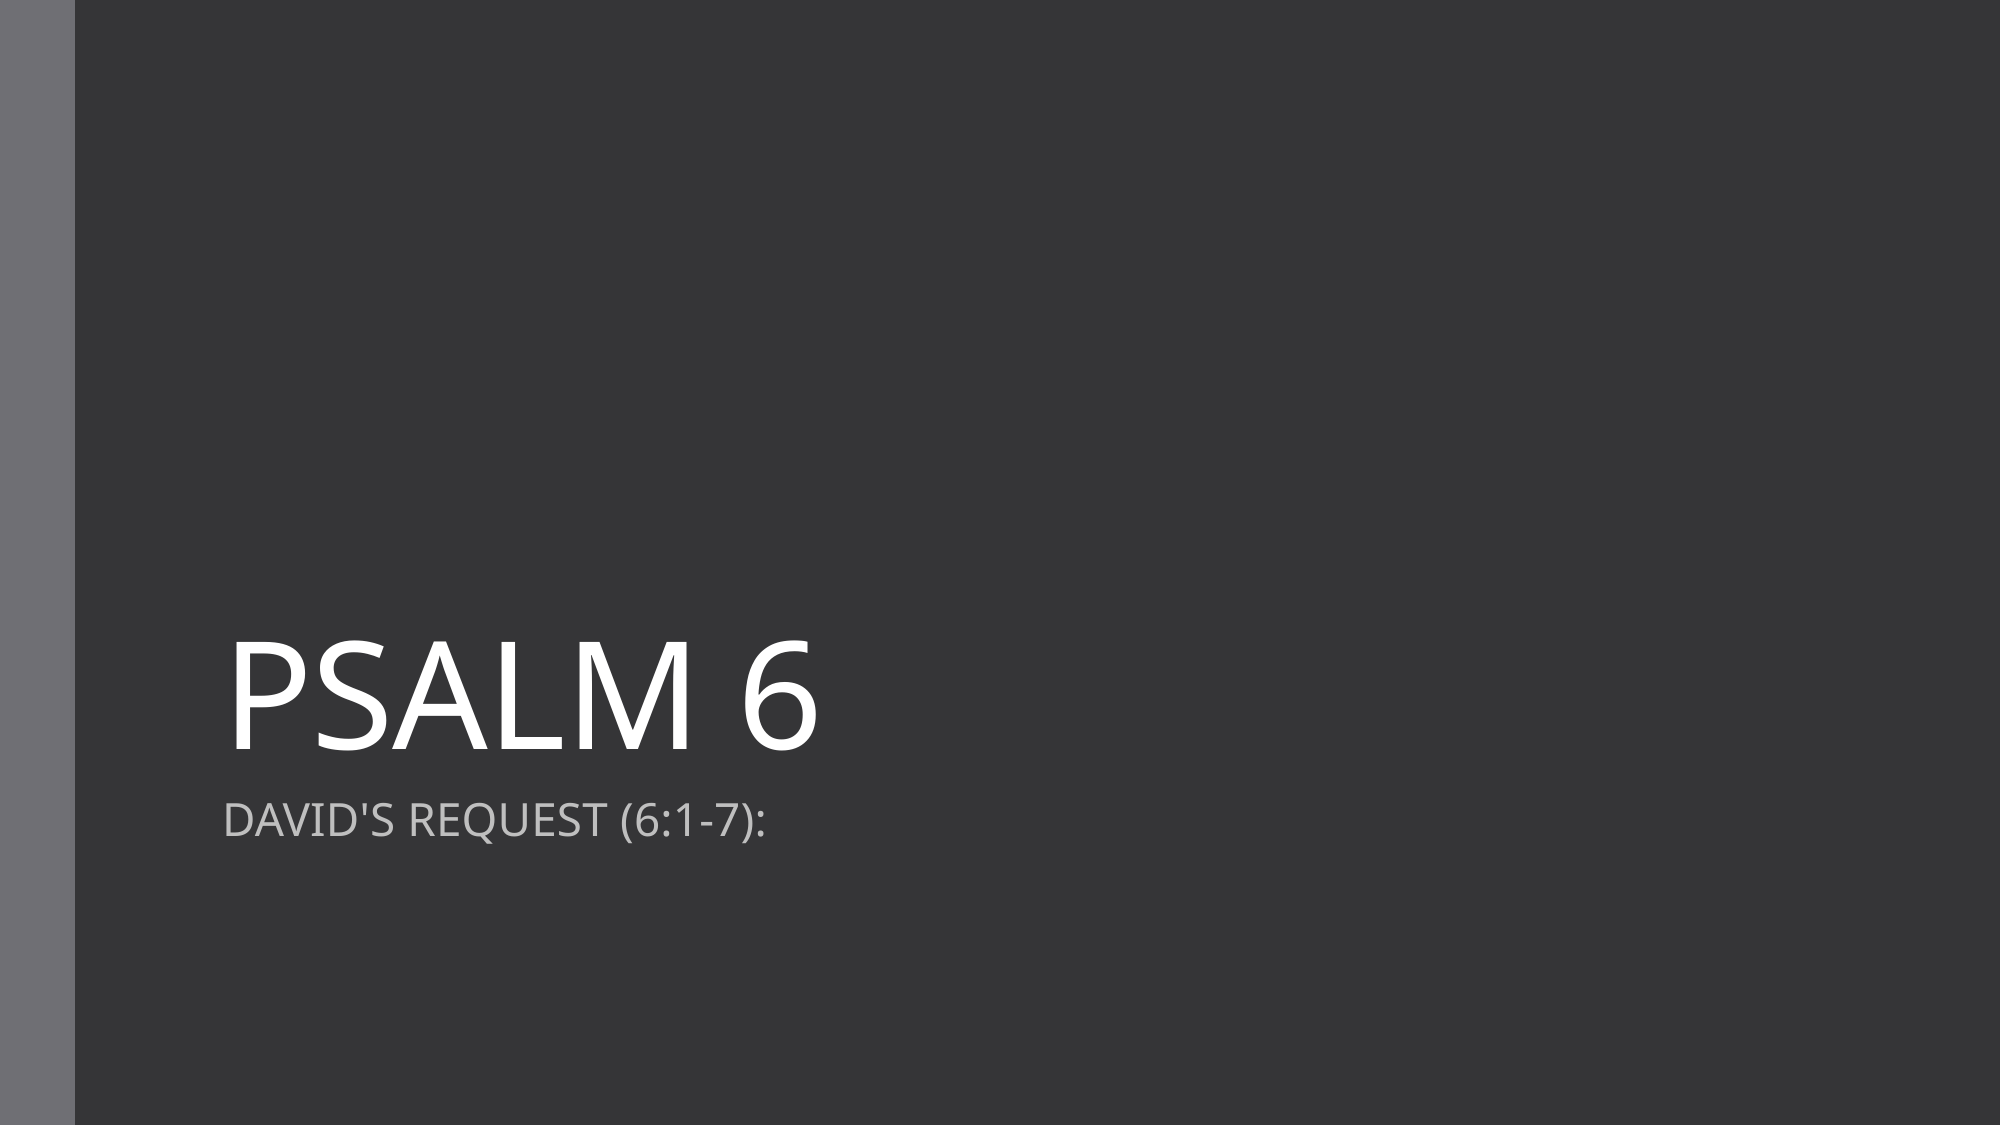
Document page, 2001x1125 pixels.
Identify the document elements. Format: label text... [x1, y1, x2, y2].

subtitle DAVID'S REQUEST (6:1-7): [206, 787, 1752, 1066]
title PSALM 6 [206, 124, 1752, 787]
